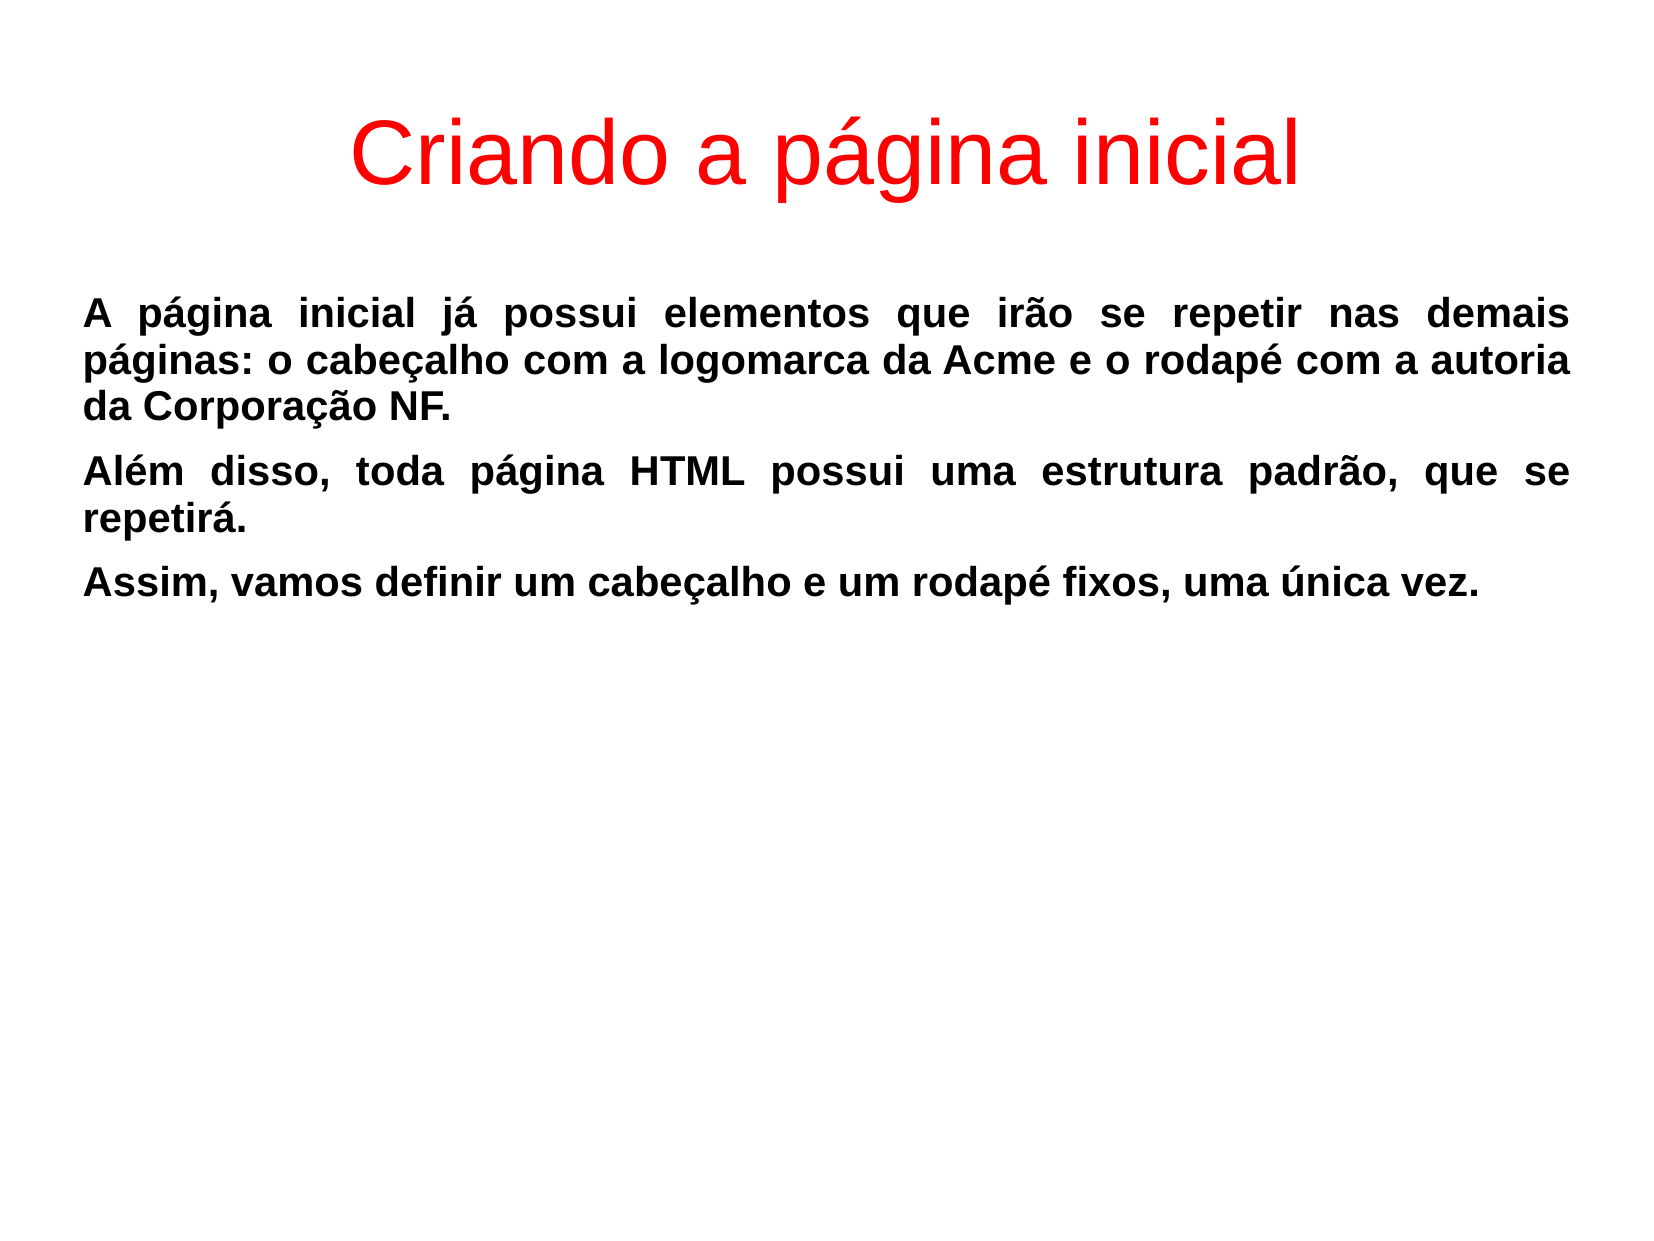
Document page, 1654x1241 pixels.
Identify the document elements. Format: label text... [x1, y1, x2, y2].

title Criando a página inicial [82, 49, 1571, 257]
list A página inicial já possui elementos que irão se repetir nas demais páginas: o cabeçalho com a logomarca da Acme e o rodapé com a autoria da Corporação NF. Além disso, toda página HTML possui uma estrutura padrão, que se repetirá. Assim, vamos definir um cabeçalho e um rodapé fixos, uma única vez. [82, 290, 1571, 1010]
